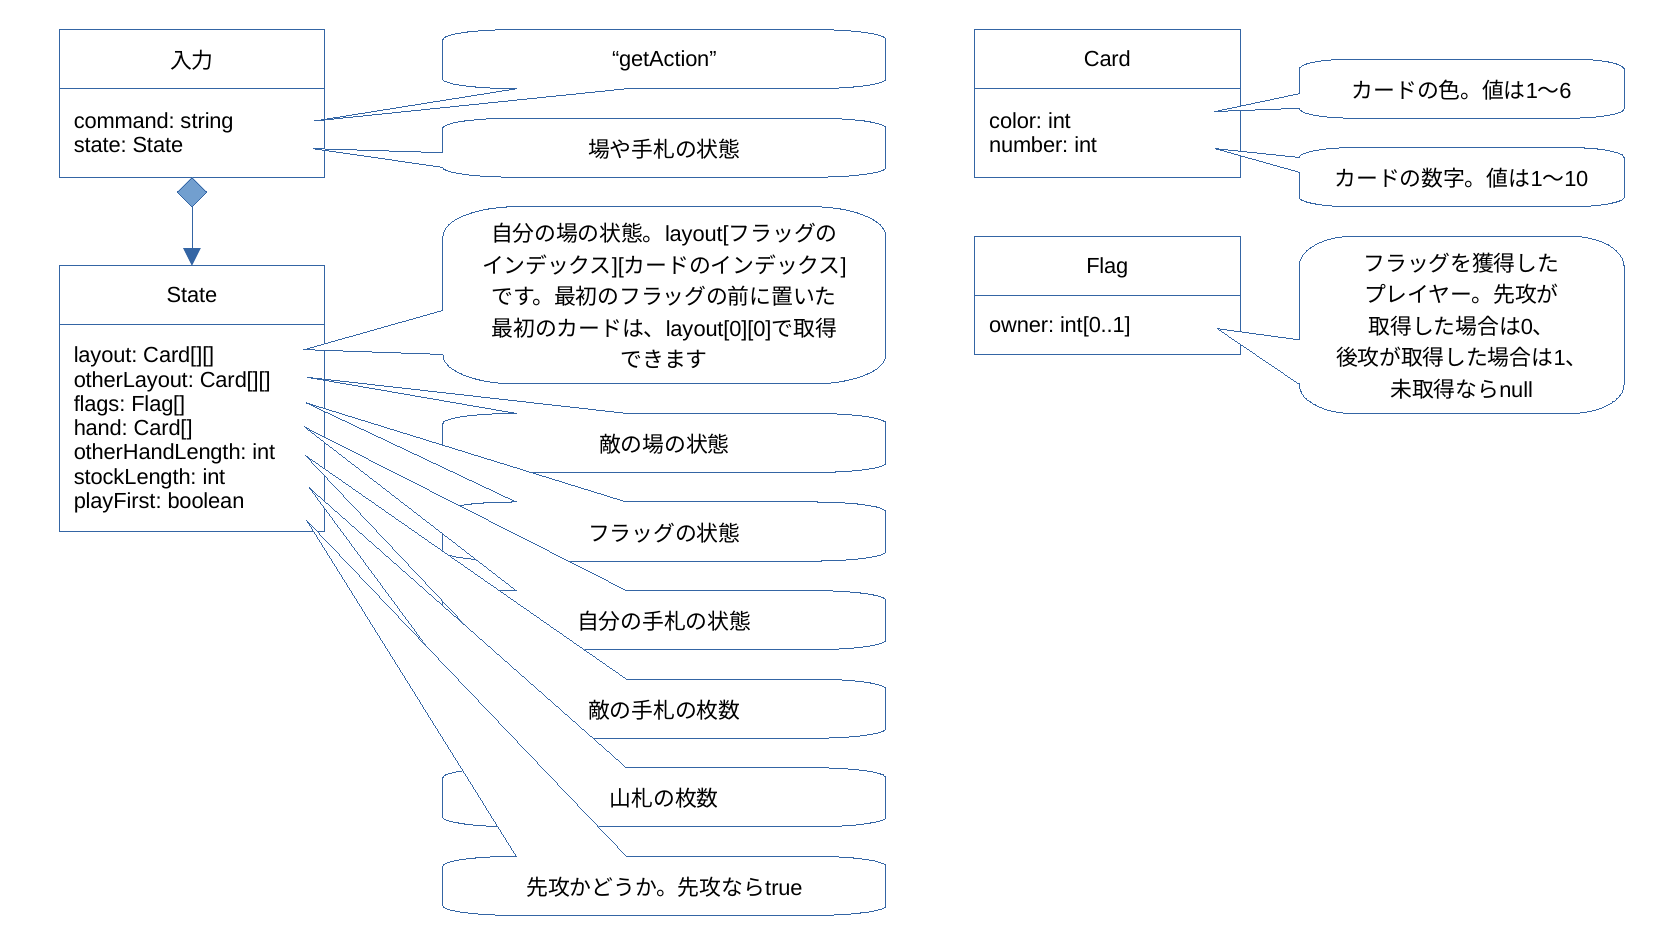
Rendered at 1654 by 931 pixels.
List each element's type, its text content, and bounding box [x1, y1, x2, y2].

text_box 場や手札の状態 [313, 118, 886, 178]
text_box 先攻かどうか。先攻ならtrue [306, 520, 886, 916]
text_box color: int number: int [974, 88, 1241, 178]
text_box 山札の枚数 [442, 770, 497, 827]
text_box command: string state: State [59, 88, 325, 178]
text_box カードの色。値は1〜6 [1214, 59, 1625, 119]
text_box 自分の場の状態。layout[フラッグの インデックス][カードのインデックス]です。最初のフラッグの前に置いた 最初のカードは、layout[0][0]で取得 できます [303, 206, 886, 384]
text_box フラッグの状態 [306, 402, 886, 562]
text_box [177, 177, 207, 207]
text_box 山札の枚数 [309, 487, 886, 827]
text_box Card [974, 29, 1241, 88]
text_box 敵の手札の枚数 [305, 455, 886, 739]
text_box “getAction” [314, 29, 886, 121]
text_box 敵の場の状態 [307, 377, 886, 473]
text_box フラッグを獲得した プレイヤー。先攻が 取得した場合は0、 後攻が取得した場合は1、未取得ならnull [1217, 236, 1625, 414]
text_box State [59, 265, 325, 324]
text_box 入力 [59, 29, 325, 88]
text_box layout: Card[][] otherLayout: Card[][] flags: Flag[] hand: Card[] otherHandLength: int stockLength: int playFirst: boolean [59, 324, 325, 532]
text_box owner: int[0..1] [974, 295, 1241, 355]
text_box フラッグの状態 [442, 534, 475, 560]
text_box Flag [974, 236, 1241, 295]
text_box 自分の手札の状態 [304, 426, 886, 650]
text_box カードの数字。値は1〜10 [1215, 147, 1625, 207]
